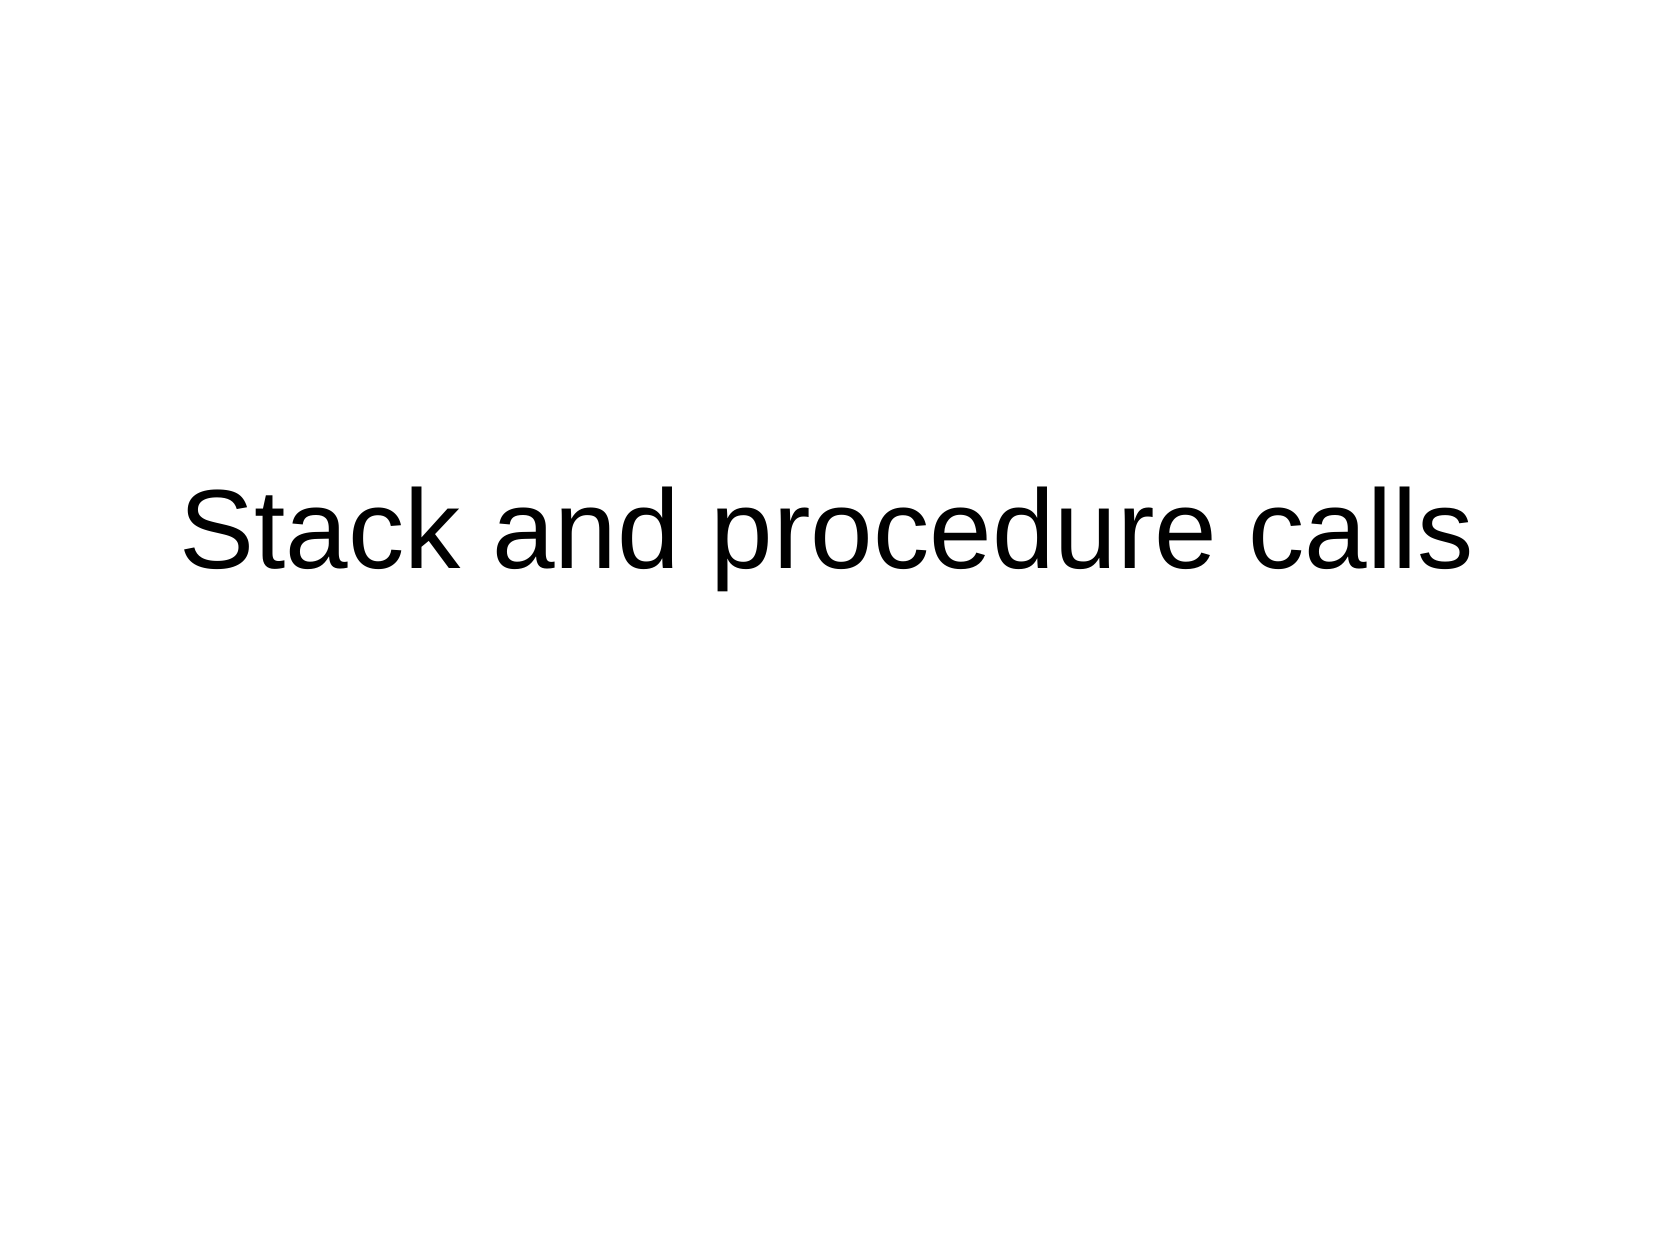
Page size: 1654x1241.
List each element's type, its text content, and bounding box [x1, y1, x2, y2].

subtitle Stack and procedure calls [82, 49, 1571, 1010]
